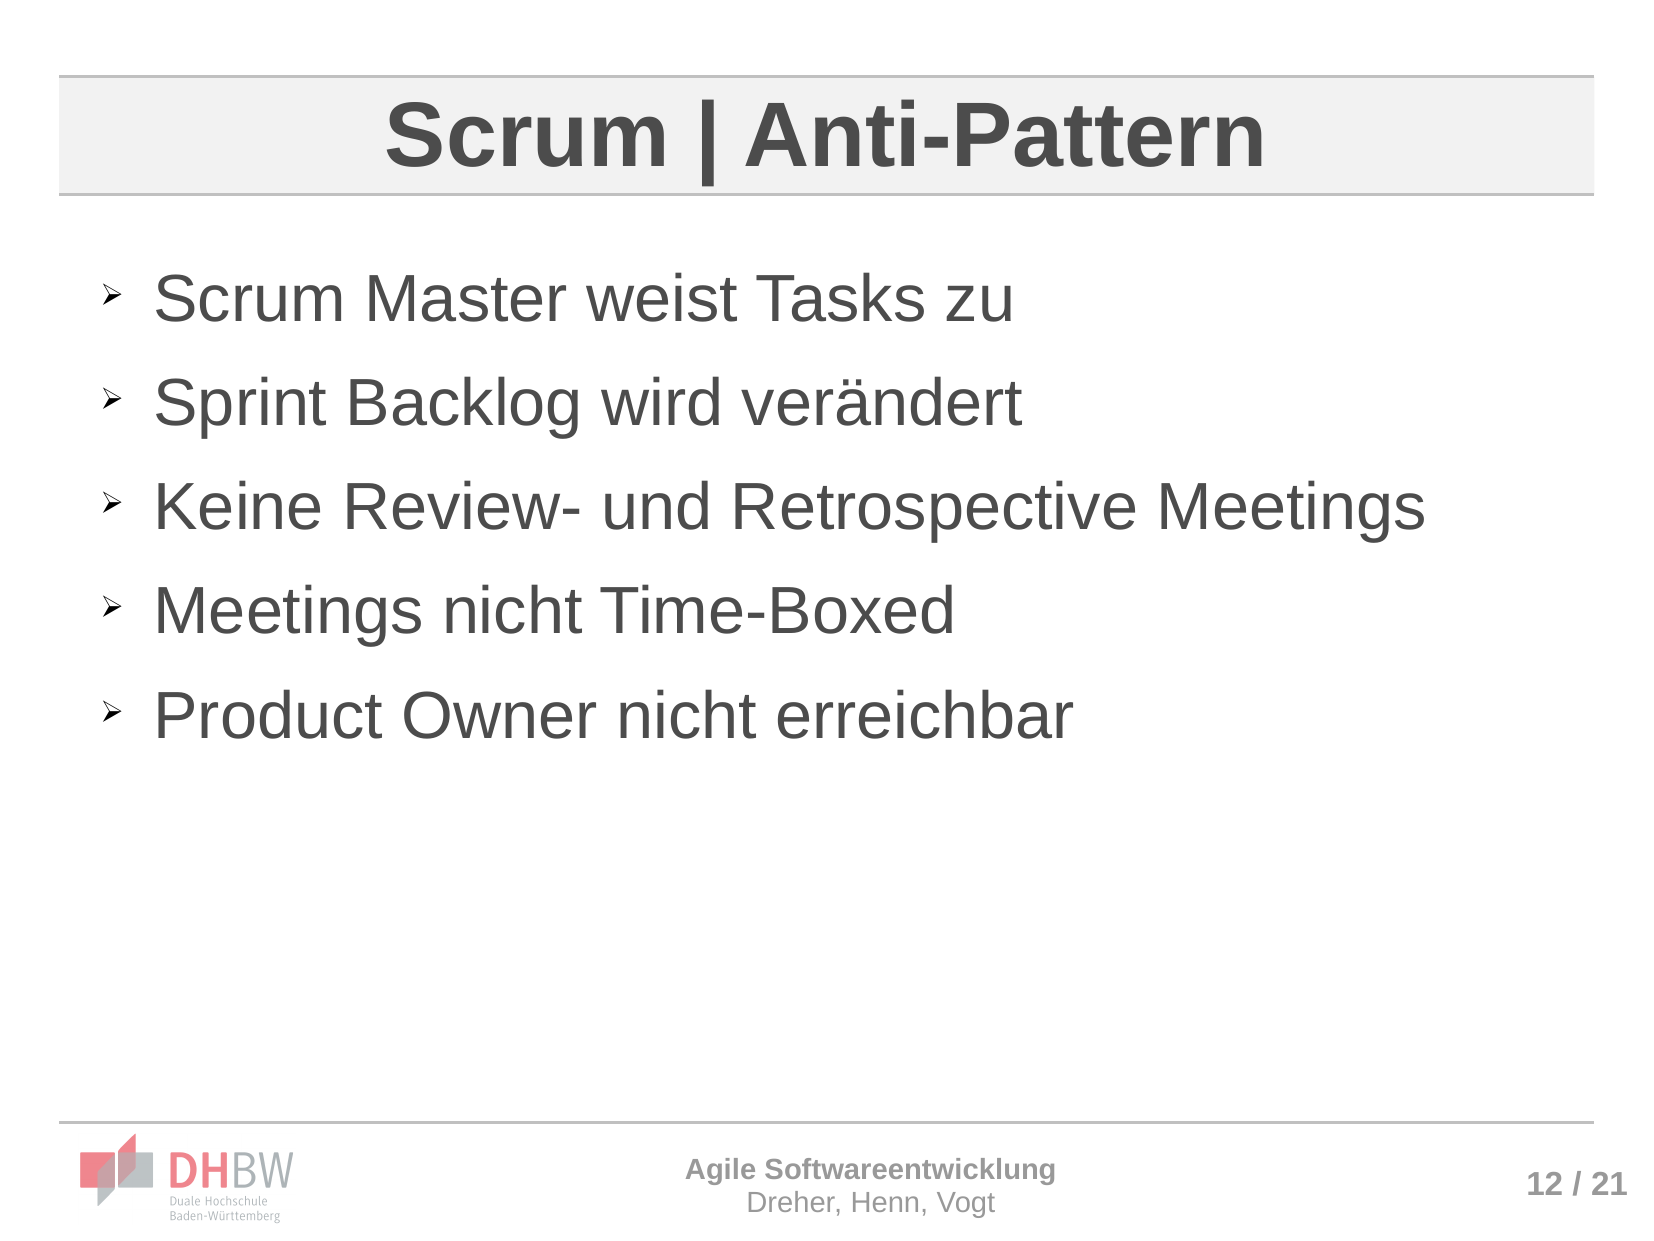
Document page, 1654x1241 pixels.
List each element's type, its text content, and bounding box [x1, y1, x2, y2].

title Scrum | Anti-Pattern [82, 31, 1571, 239]
list Scrum Master weist Tasks zu Sprint Backlog wird verändert Keine Review- und Retrospective Meetings Meetings nicht Time-Boxed Product Owner nicht erreichbar [82, 260, 1571, 1080]
picture [78, 1133, 296, 1225]
